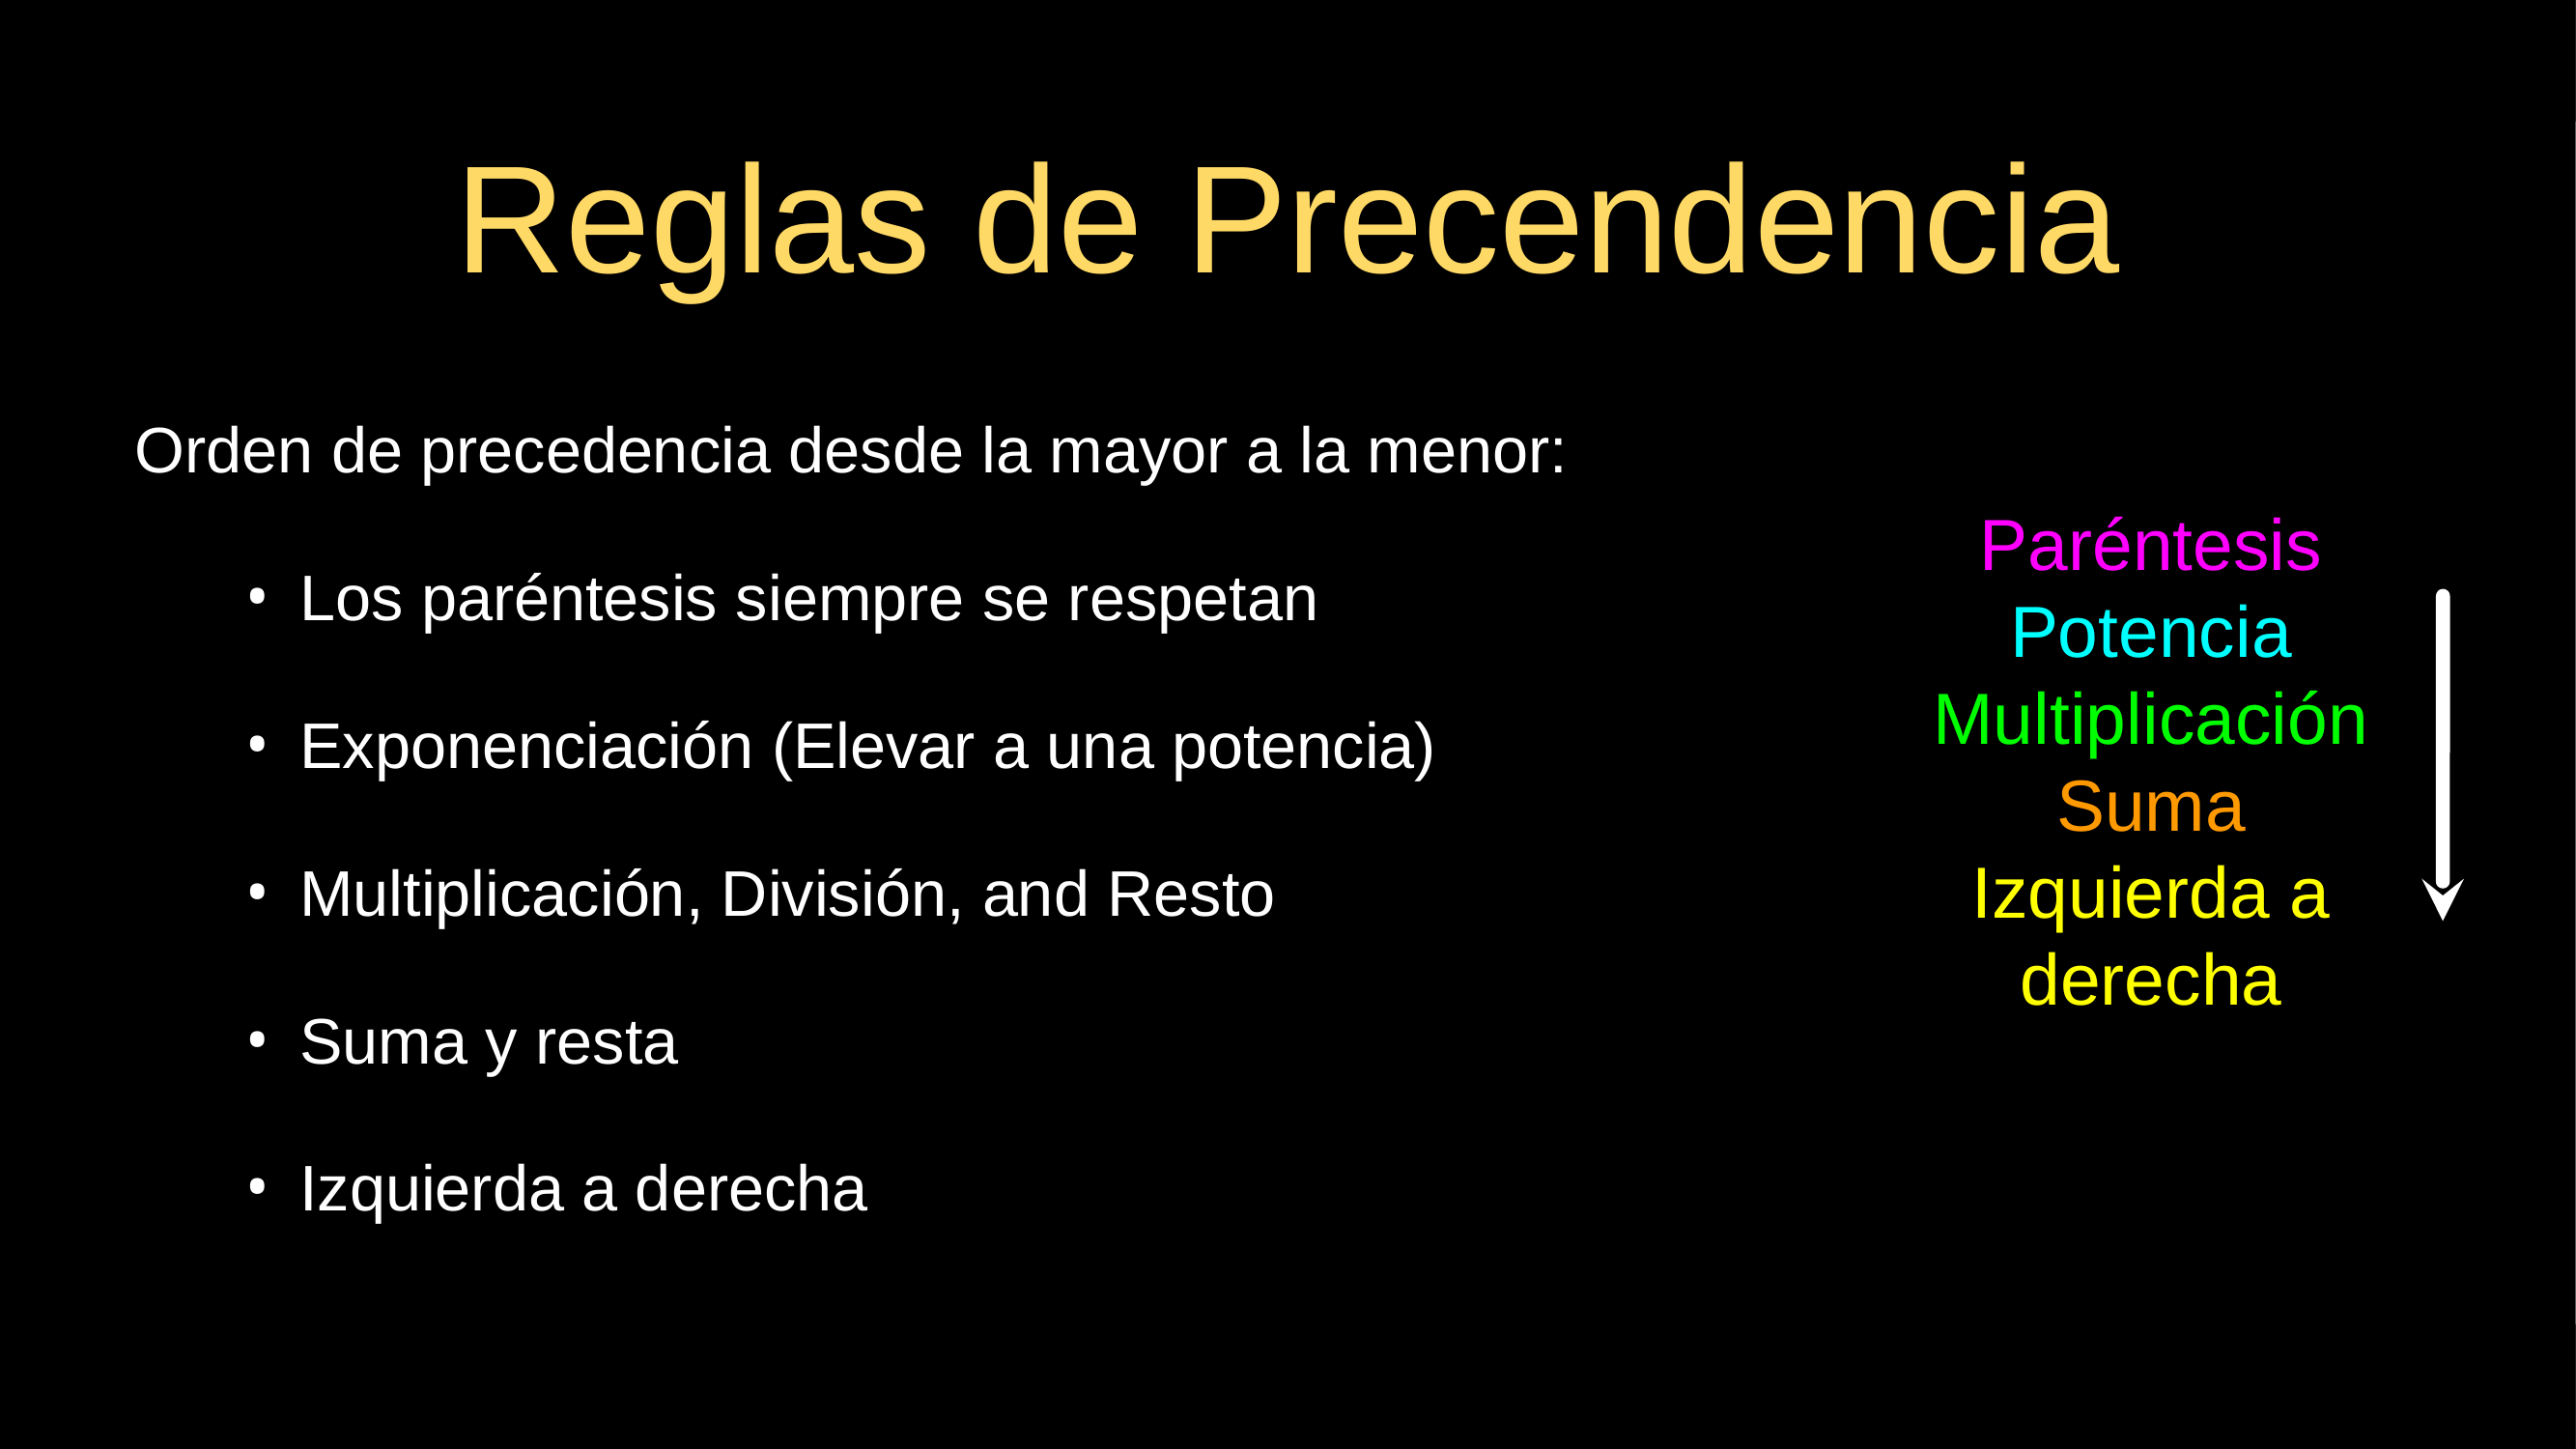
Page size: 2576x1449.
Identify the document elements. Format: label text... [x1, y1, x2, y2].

list Orden de precedencia desde la mayor a la menor: Los paréntesis siempre se respetan Exponenciación (Elevar a una potencia) Multiplicación, División, and Resto Suma y resta Izquierda a derecha [128, 338, 2448, 1294]
text_box Paréntesis Potencia Multiplicación Suma Izquierda a derecha [1913, 519, 2389, 998]
title Reglas de Precendencia [128, 124, 2448, 300]
